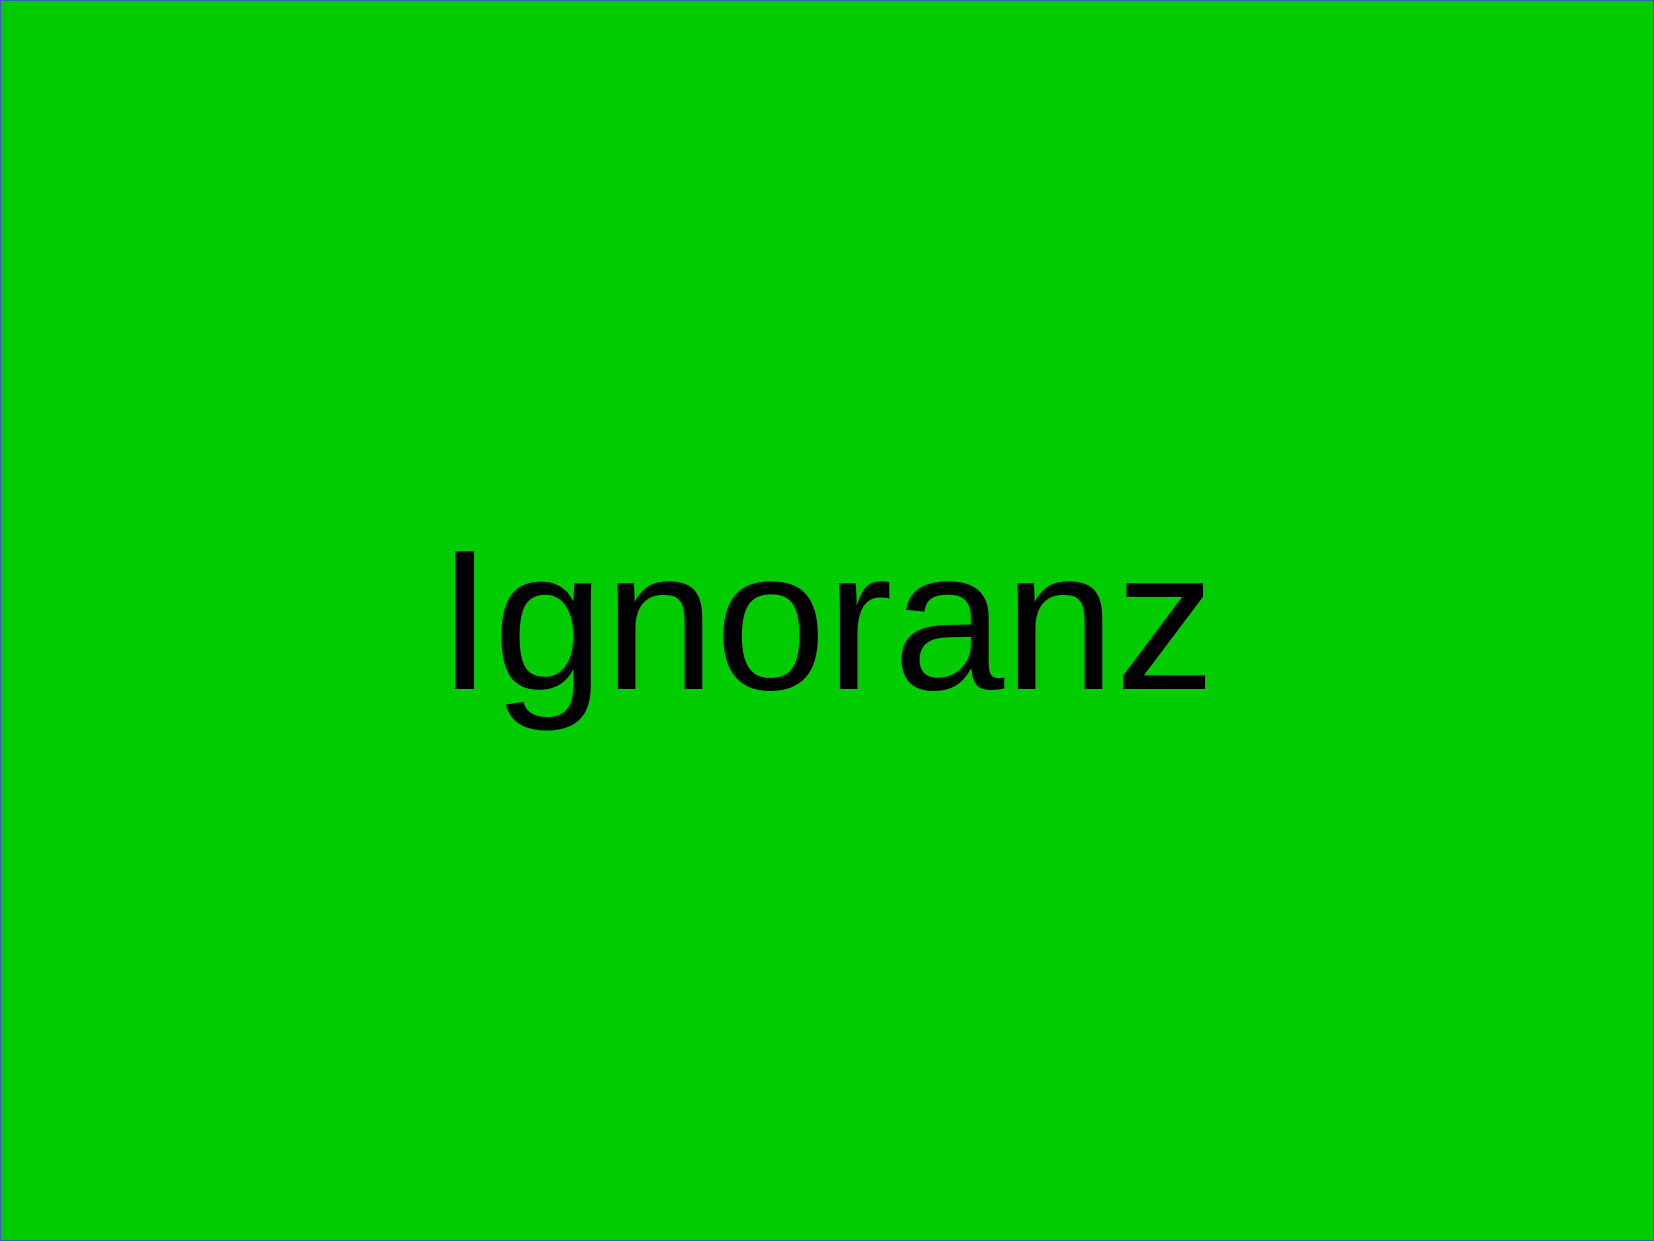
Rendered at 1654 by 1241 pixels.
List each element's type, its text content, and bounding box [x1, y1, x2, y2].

text_box Ignoranz [0, 0, 1654, 1241]
